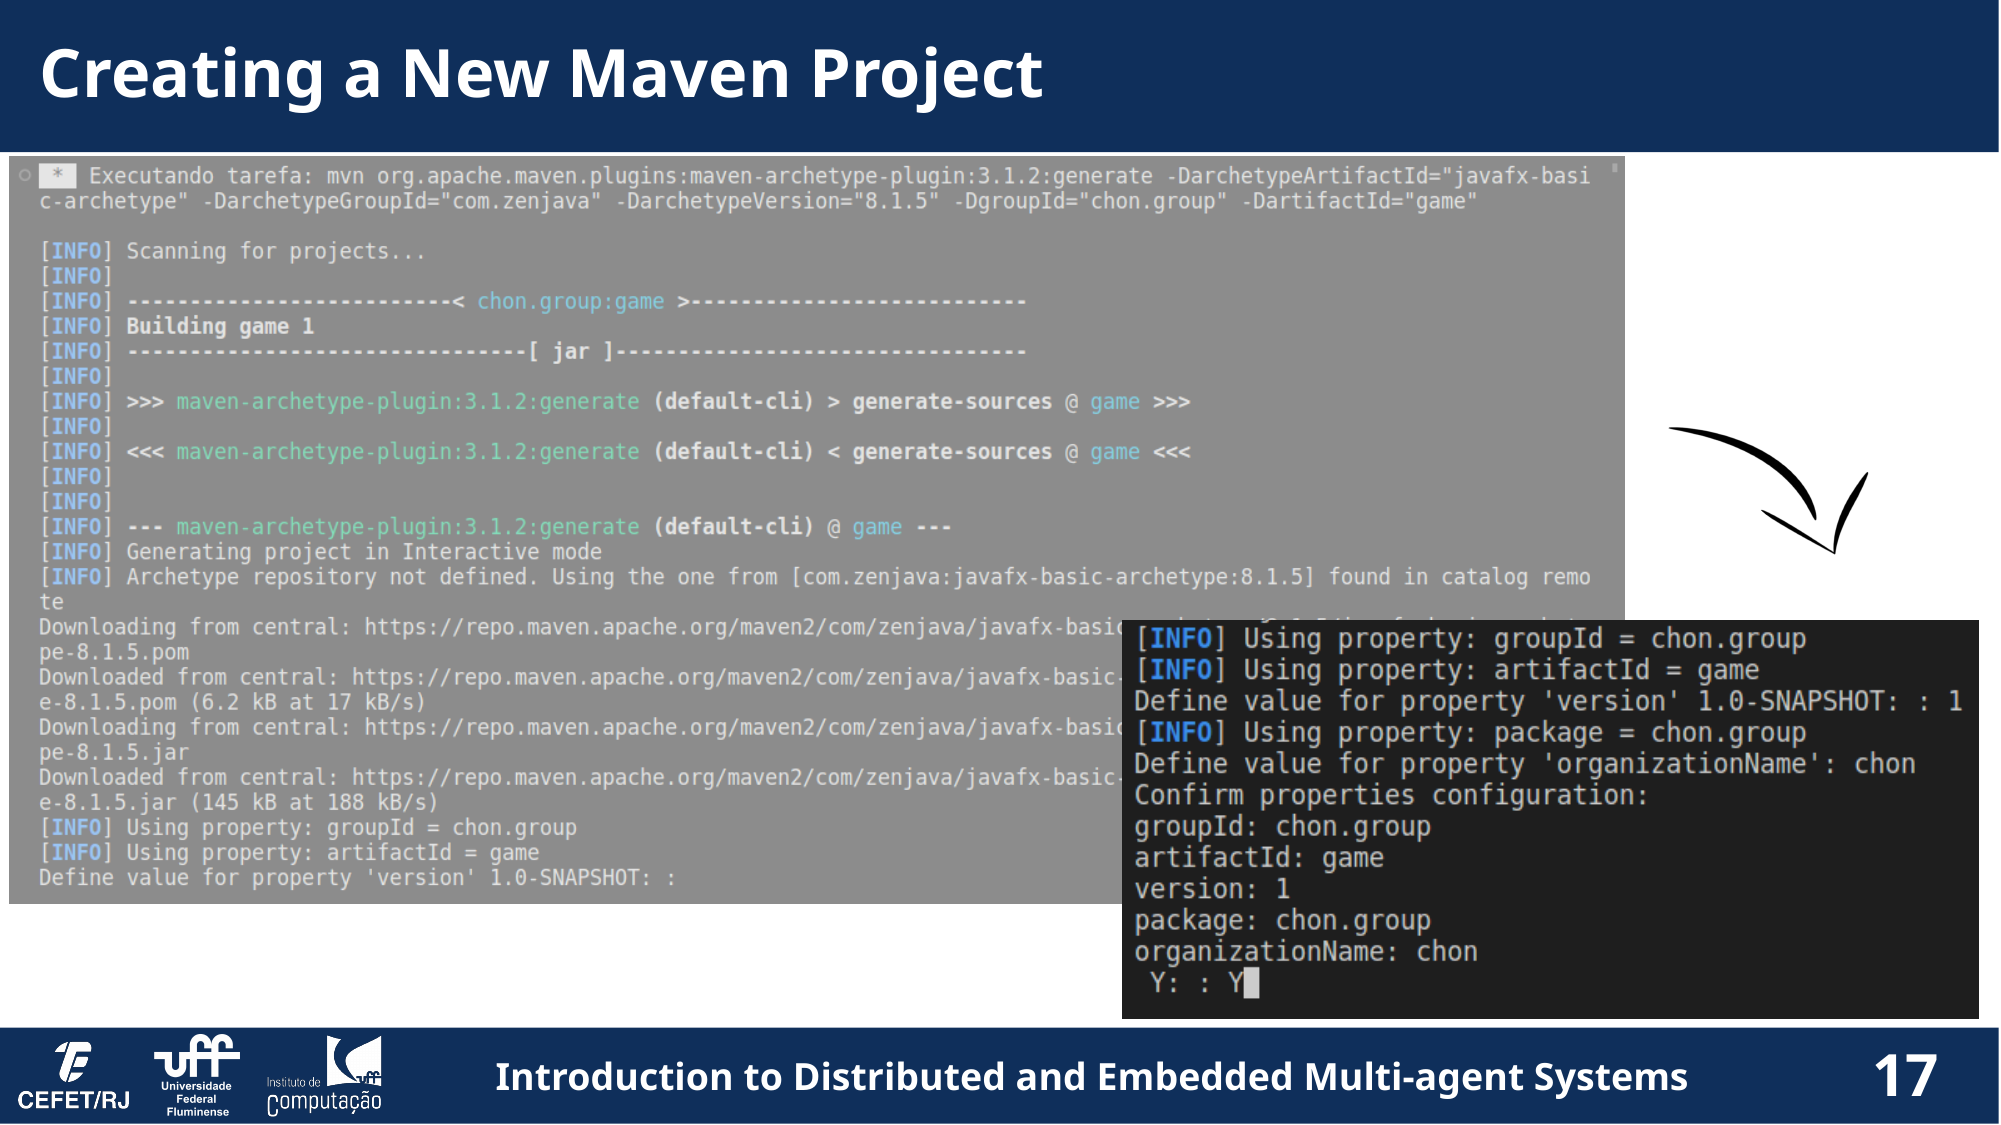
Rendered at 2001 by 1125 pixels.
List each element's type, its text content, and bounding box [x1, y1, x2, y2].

picture [9, 156, 1979, 1019]
picture [265, 1033, 383, 1117]
picture [18, 1021, 129, 1125]
text_box Creating a New Maven Project [25, 23, 1999, 119]
picture [153, 1033, 241, 1121]
picture [1667, 354, 1890, 566]
